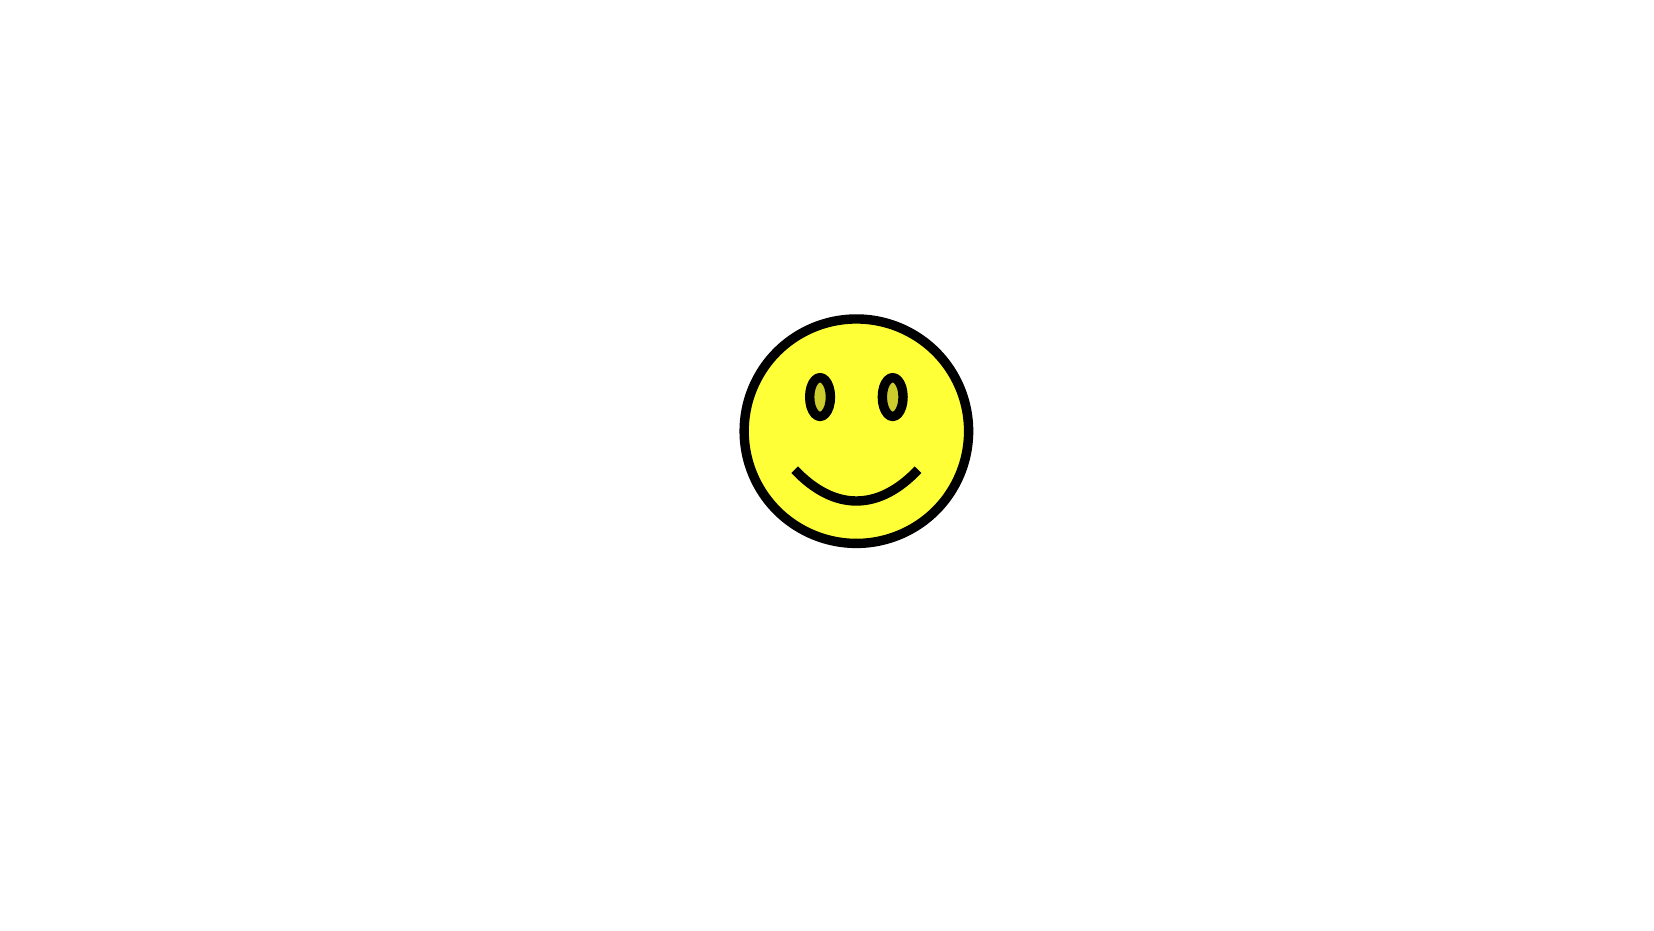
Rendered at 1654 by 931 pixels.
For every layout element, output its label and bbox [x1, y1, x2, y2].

text_box [744, 318, 969, 544]
